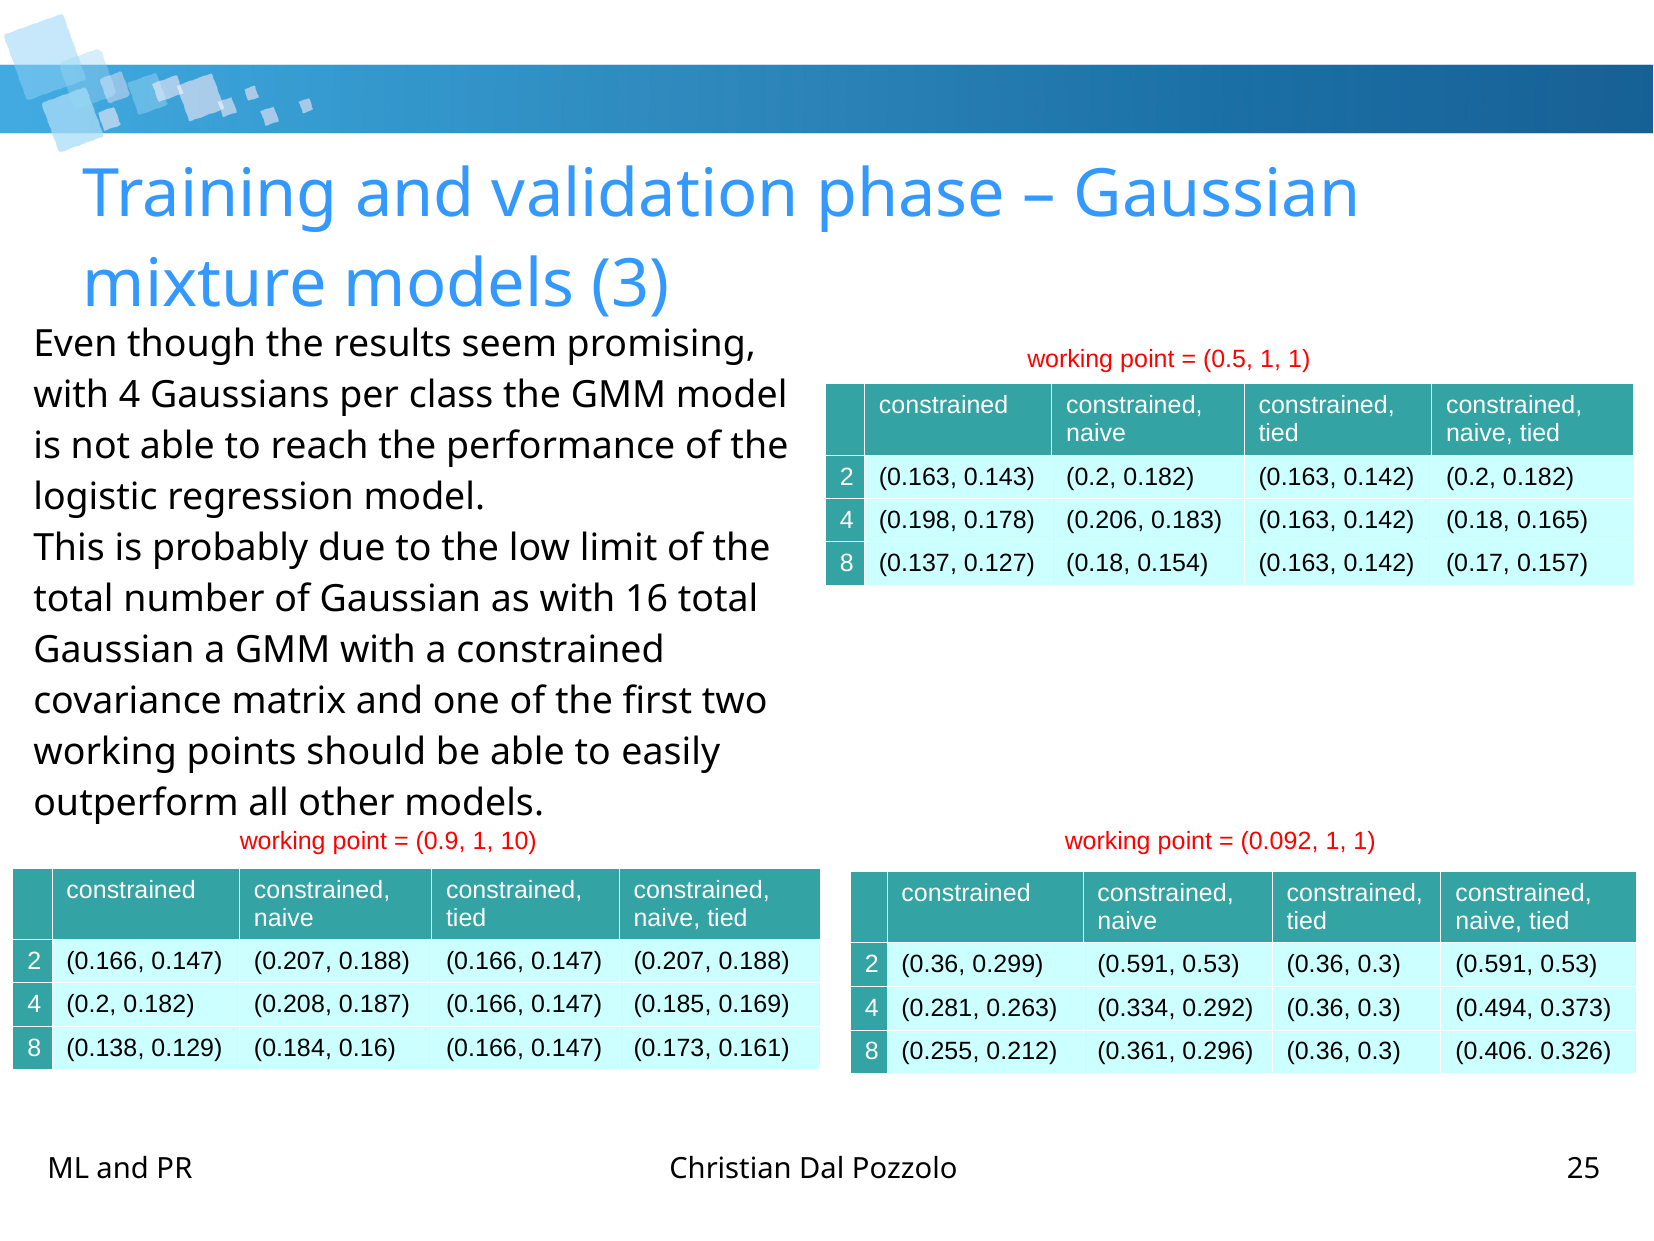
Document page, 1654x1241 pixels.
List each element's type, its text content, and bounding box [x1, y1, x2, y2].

table_header constrained [865, 384, 1051, 455]
table_cell (0.185, 0.169) [620, 983, 820, 1026]
text_box working point = (0.5, 1, 1) [1012, 337, 1388, 381]
table_cell (0.361, 0.296) [1084, 1031, 1272, 1073]
table_cell (0.208, 0.187) [240, 983, 431, 1026]
table_header constrained, tied [1245, 384, 1431, 455]
table_cell (0.198, 0.178) [865, 499, 1051, 541]
picture [121, 797, 131, 803]
table_cell (0.18, 0.165) [1432, 499, 1633, 541]
table_cell 8 [13, 1027, 52, 1069]
table_cell (0.406. 0.326) [1441, 1031, 1636, 1073]
table_cell (0.36, 0.3) [1273, 987, 1440, 1030]
table_cell 8 [826, 542, 864, 585]
list Even though the results seem promising, with 4 Gaussians per class the GMM model is not able to reach the performance of the logistic regression model. This is probably due to the low limit of the total number of Gaussian as with 16 total Gaussian a GMM with a constrained covariance matrix and one of the first two working points should be able to easily outperform all other models. [0, 316, 809, 796]
table_cell (0.255, 0.212) [888, 1031, 1083, 1073]
table_cell (0.207, 0.188) [620, 940, 820, 982]
table_cell (0.36, 0.299) [888, 943, 1083, 986]
table_cell (0.166, 0.147) [53, 940, 239, 982]
table_cell (0.166, 0.147) [432, 1027, 619, 1069]
picture [61, 796, 72, 813]
text_box working point = (0.9, 1, 10) [225, 819, 563, 863]
table_cell (0.591, 0.53) [1441, 943, 1636, 986]
table_cell (0.2, 0.182) [53, 983, 239, 1026]
picture [38, 797, 50, 813]
table_header [13, 869, 52, 939]
table_cell 2 [826, 456, 864, 498]
table_cell (0.163, 0.142) [1245, 456, 1431, 498]
table_header constrained, tied [432, 869, 619, 939]
title Training and validation phase – Gaussian mixture models (3) [82, 132, 1571, 340]
table_cell (0.173, 0.161) [620, 1027, 820, 1069]
table_cell (0.494, 0.373) [1441, 987, 1636, 1030]
table_cell (0.184, 0.16) [240, 1027, 431, 1069]
table_cell 2 [851, 943, 887, 986]
table_cell (0.207, 0.188) [240, 940, 431, 982]
table_cell (0.137, 0.127) [865, 542, 1051, 585]
table_header constrained, naive, tied [620, 869, 820, 939]
picture [0, 0, 1653, 1238]
text_box working point = (0.092, 1, 1) [1050, 819, 1426, 863]
table_cell (0.17, 0.157) [1432, 542, 1633, 585]
picture [170, 797, 182, 813]
table_cell (0.2, 0.182) [1432, 456, 1633, 498]
picture [444, 797, 456, 813]
picture [363, 797, 373, 803]
table_header constrained, naive [240, 869, 431, 939]
table_header constrained [53, 869, 239, 939]
table_cell (0.18, 0.154) [1052, 542, 1244, 585]
table_cell (0.166, 0.147) [432, 940, 619, 982]
table_cell (0.334, 0.292) [1084, 987, 1272, 1030]
table_cell (0.2, 0.182) [1052, 456, 1244, 498]
picture [491, 797, 501, 803]
table_header constrained, tied [1273, 872, 1440, 942]
table_header [851, 872, 887, 942]
picture [98, 797, 110, 813]
table_cell (0.591, 0.53) [1084, 943, 1272, 986]
table_header constrained [888, 872, 1083, 942]
table_cell (0.36, 0.3) [1273, 1031, 1440, 1073]
table_header constrained, naive [1052, 384, 1244, 455]
table_cell 2 [13, 940, 52, 982]
table_cell 8 [851, 1031, 887, 1073]
table_cell (0.163, 0.143) [865, 456, 1051, 498]
picture [467, 797, 479, 813]
table_cell (0.36, 0.3) [1273, 943, 1440, 986]
table_cell (0.163, 0.142) [1245, 499, 1431, 541]
table_cell (0.281, 0.263) [888, 987, 1083, 1030]
table_header constrained, naive, tied [1432, 384, 1633, 455]
table_header constrained, naive [1084, 872, 1272, 942]
table_cell 4 [13, 983, 52, 1026]
table_header [826, 384, 864, 455]
table_cell 4 [851, 987, 887, 1030]
table_cell (0.138, 0.129) [53, 1027, 239, 1069]
table_cell (0.206, 0.183) [1052, 499, 1244, 541]
table_cell (0.163, 0.142) [1245, 542, 1431, 585]
table_cell (0.166, 0.147) [432, 983, 619, 1026]
picture [303, 797, 315, 813]
table_cell 4 [826, 499, 864, 541]
table_header constrained, naive, tied [1441, 872, 1636, 942]
picture [253, 805, 263, 813]
